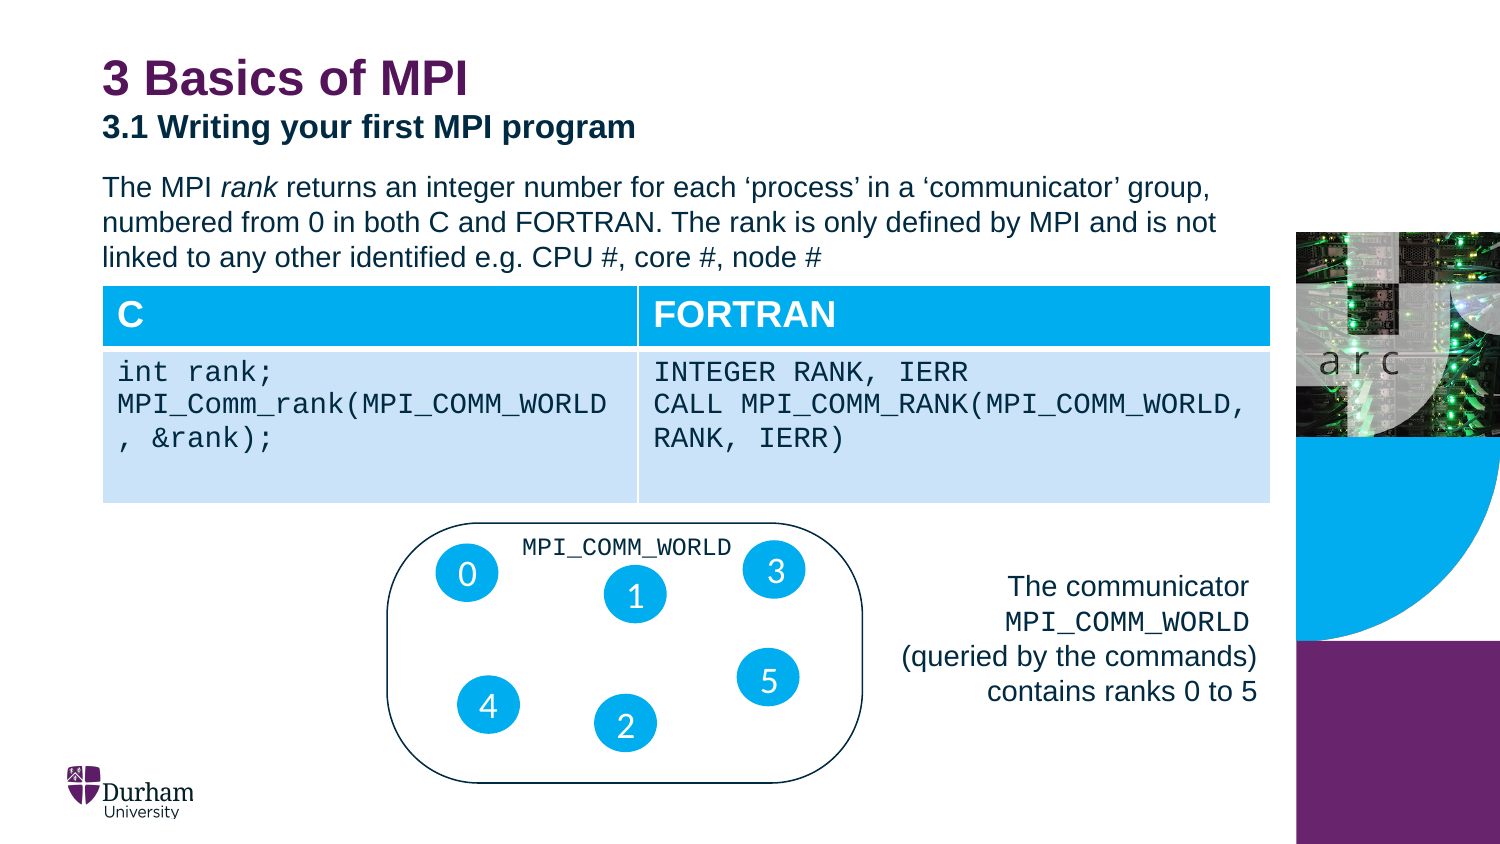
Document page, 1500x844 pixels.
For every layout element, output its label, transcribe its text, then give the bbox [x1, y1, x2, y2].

text_box 1 [610, 568, 653, 624]
text_box 2 [601, 693, 644, 754]
text_box 3 [751, 538, 794, 599]
text_box 4 [463, 673, 506, 734]
text_box [736, 658, 744, 696]
table_header C [103, 286, 637, 346]
text_box [787, 653, 800, 701]
text_box [653, 569, 667, 619]
text_box 0 [443, 541, 485, 602]
picture [1332, 467, 1500, 640]
text_box [1296, 640, 1500, 844]
text_box [742, 568, 751, 590]
text_box [435, 553, 443, 592]
text_box 5 [744, 648, 787, 709]
text_box [457, 687, 463, 722]
picture [1296, 232, 1500, 436]
text_box [603, 576, 610, 612]
table_header FORTRAN [639, 286, 1270, 346]
text_box MPI_COMM_WORLD [507, 522, 766, 568]
text_box [794, 546, 806, 593]
text_box [506, 680, 520, 729]
list The MPI rank returns an integer number for each ‘process’ in a ‘communicator’ group, numbered from 0 in both C and FORTRAN. The rank is only defined by MPI and is not linked to any other identified e.g. CPU #, core #, node # The communicator MPI_COMM_WORLD (queried by the commands) contains ranks 0 to 5 [101, 167, 1258, 285]
table_cell INTEGER RANK, IERR CALL MPI_COMM_RANK(MPI_COMM_WORLD, RANK, IERR) [639, 352, 1270, 503]
picture [67, 766, 193, 819]
text_box [594, 704, 601, 742]
table_cell int rank; MPI_Comm_rank(MPI_COMM_WORLD, &rank); [103, 352, 637, 503]
text_box [644, 699, 657, 747]
title 3 Basics of MPI 3.1 Writing your first MPI program [101, 45, 1399, 187]
text_box [485, 548, 499, 597]
